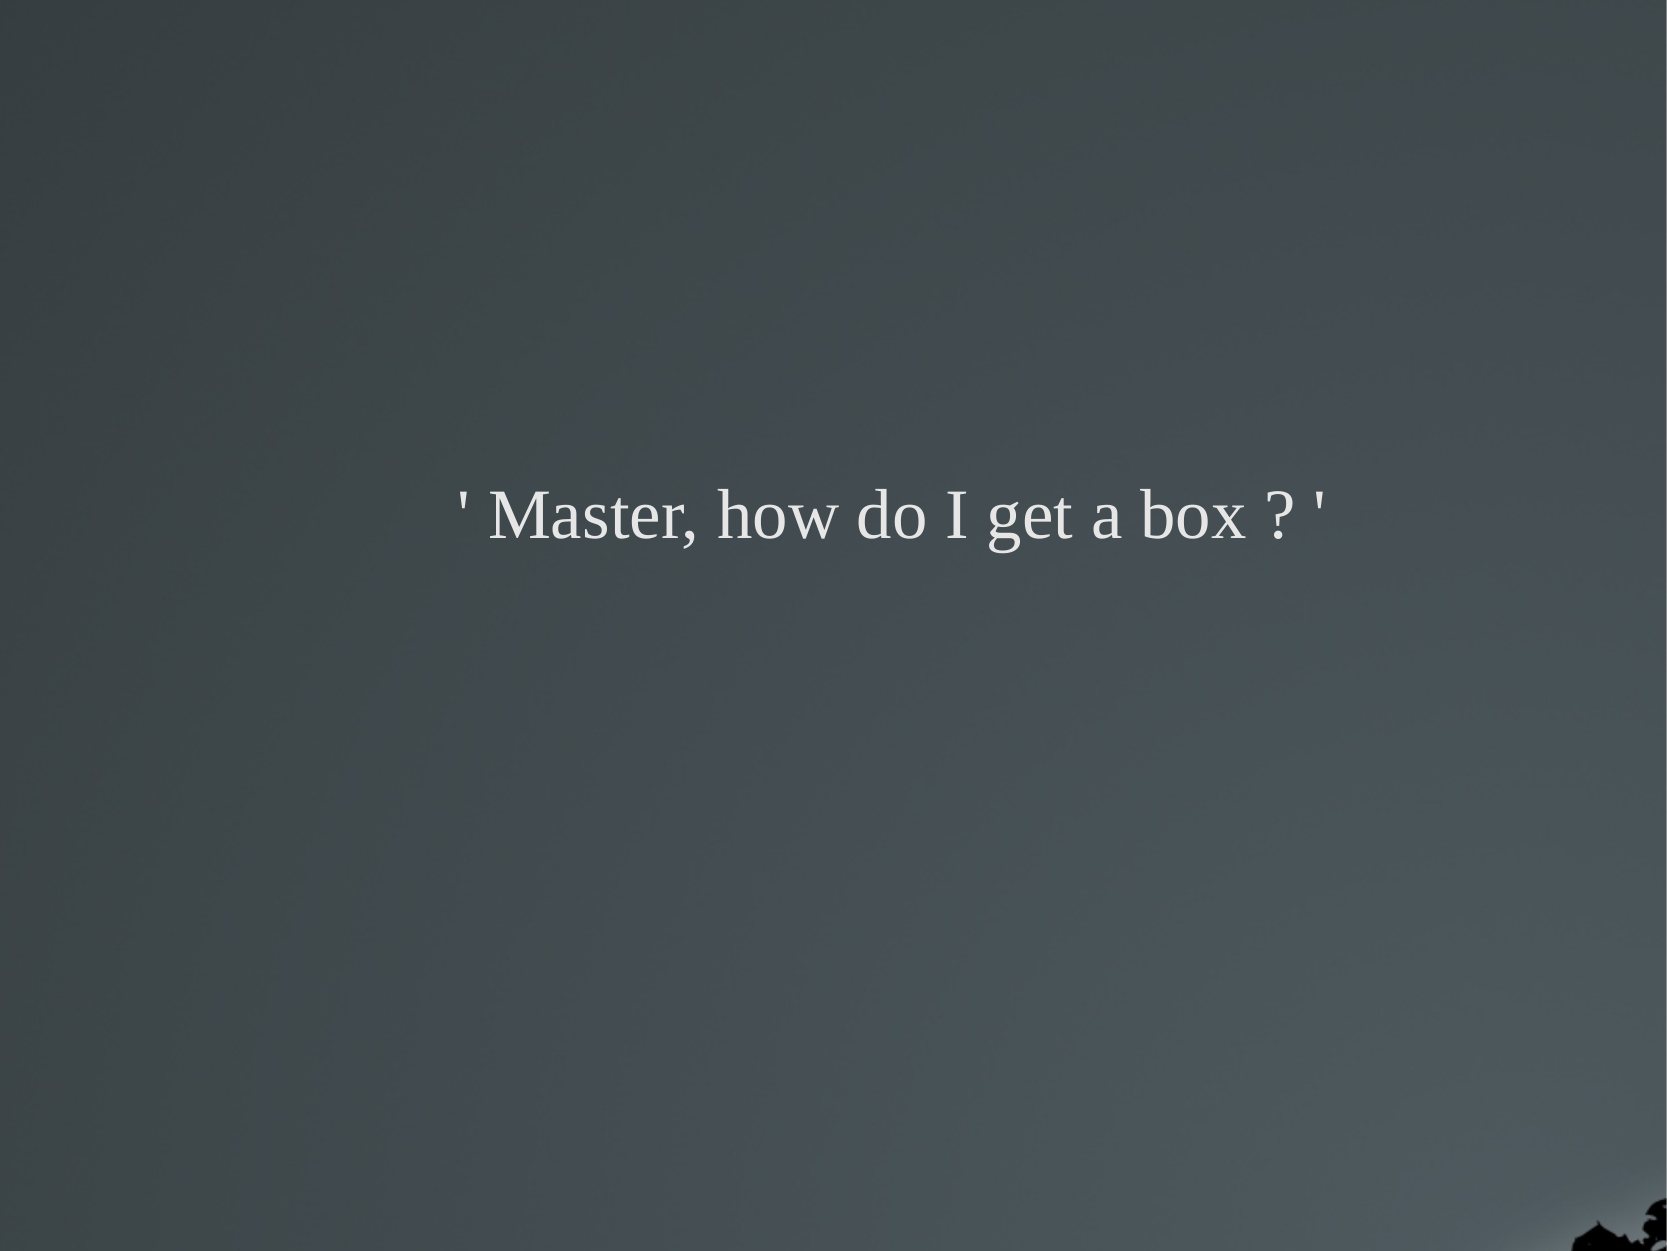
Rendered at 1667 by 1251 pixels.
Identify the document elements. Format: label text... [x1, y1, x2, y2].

list ' Master, how do I get a box ? ' [142, 471, 1607, 745]
picture [0, 0, 1667, 1251]
